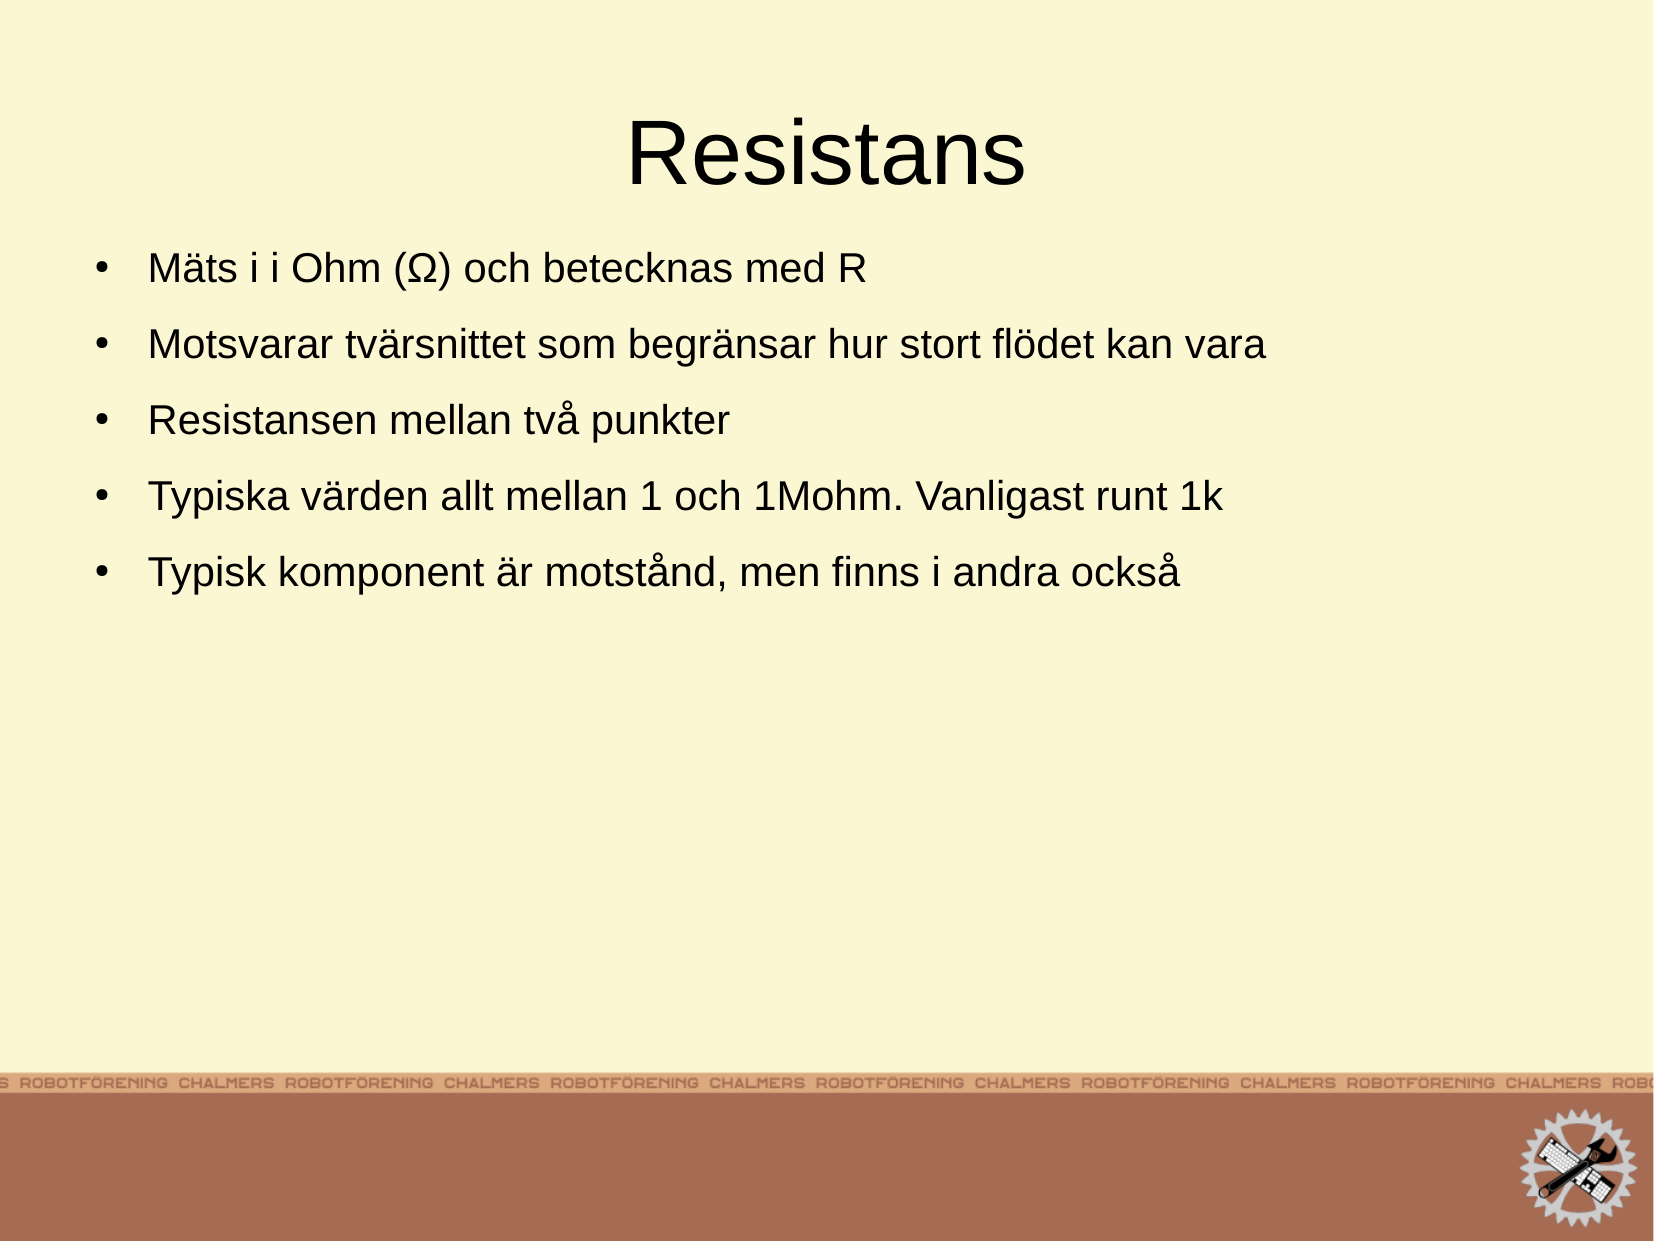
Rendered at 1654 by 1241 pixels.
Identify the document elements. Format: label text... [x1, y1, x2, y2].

title Resistans [82, 49, 1571, 257]
list Mäts i i Ohm (Ω) och betecknas med R Motsvarar tvärsnittet som begränsar hur stort flödet kan vara Resistansen mellan två punkter Typiska värden allt mellan 1 och 1Mohm. Vanligast runt 1k Typisk komponent är motstånd, men finns i andra också [76, 244, 1565, 1063]
picture [0, 0, 1654, 1241]
